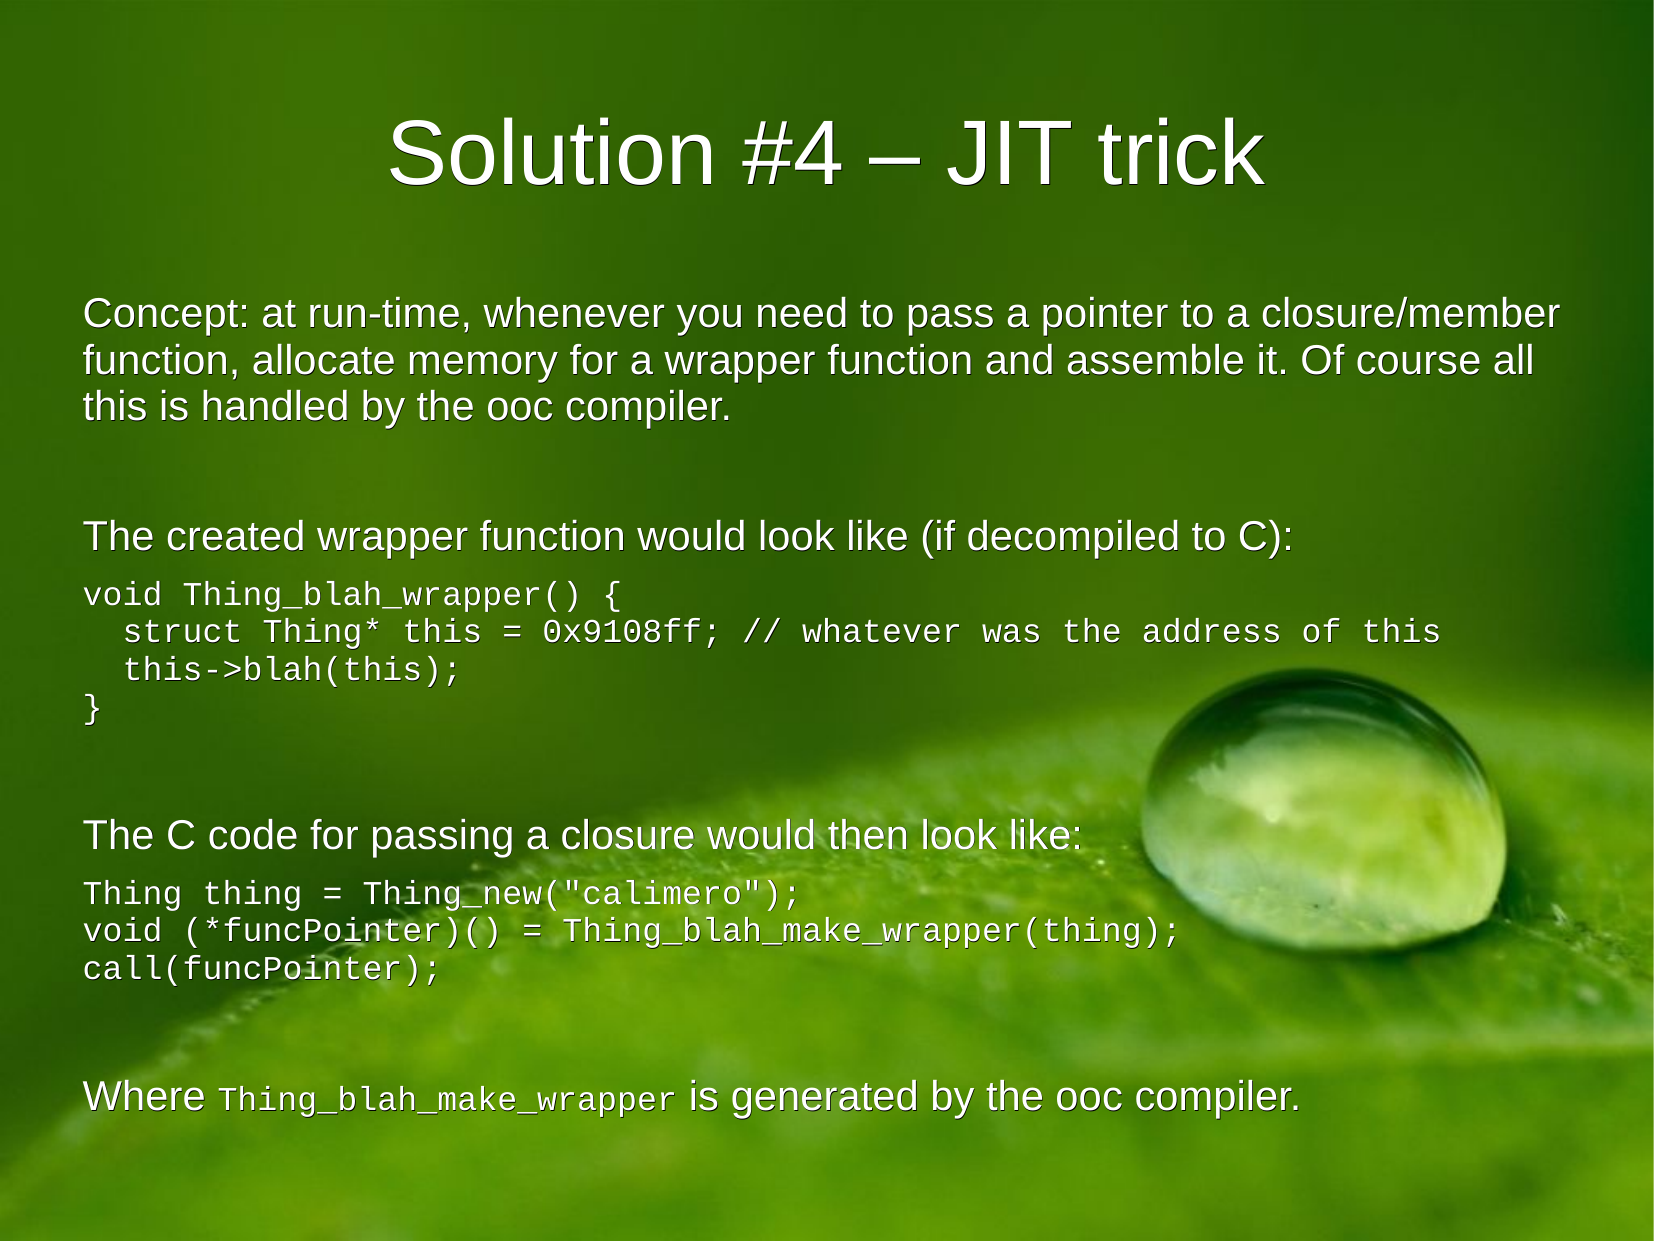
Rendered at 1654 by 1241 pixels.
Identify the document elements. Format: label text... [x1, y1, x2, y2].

title Solution #4 – JIT trick [82, 56, 1571, 250]
picture [0, 0, 1654, 1241]
list Concept: at run-time, whenever you need to pass a pointer to a closure/member function, allocate memory for a wrapper function and assemble it. Of course all this is handled by the ooc compiler. The created wrapper function would look like (if decompiled to C): void Thing_blah_wrapper() { struct Thing* this = 0x9108ff; // whatever was the address of this this->blah(this); } The C code for passing a closure would then look like: Thing thing = Thing_new("calimero"); void (*funcPointer)() = Thing_blah_make_wrapper(thing); call(funcPointer); Where Thing_blah_make_wrapper is generated by the ooc compiler. [82, 290, 1571, 1121]
